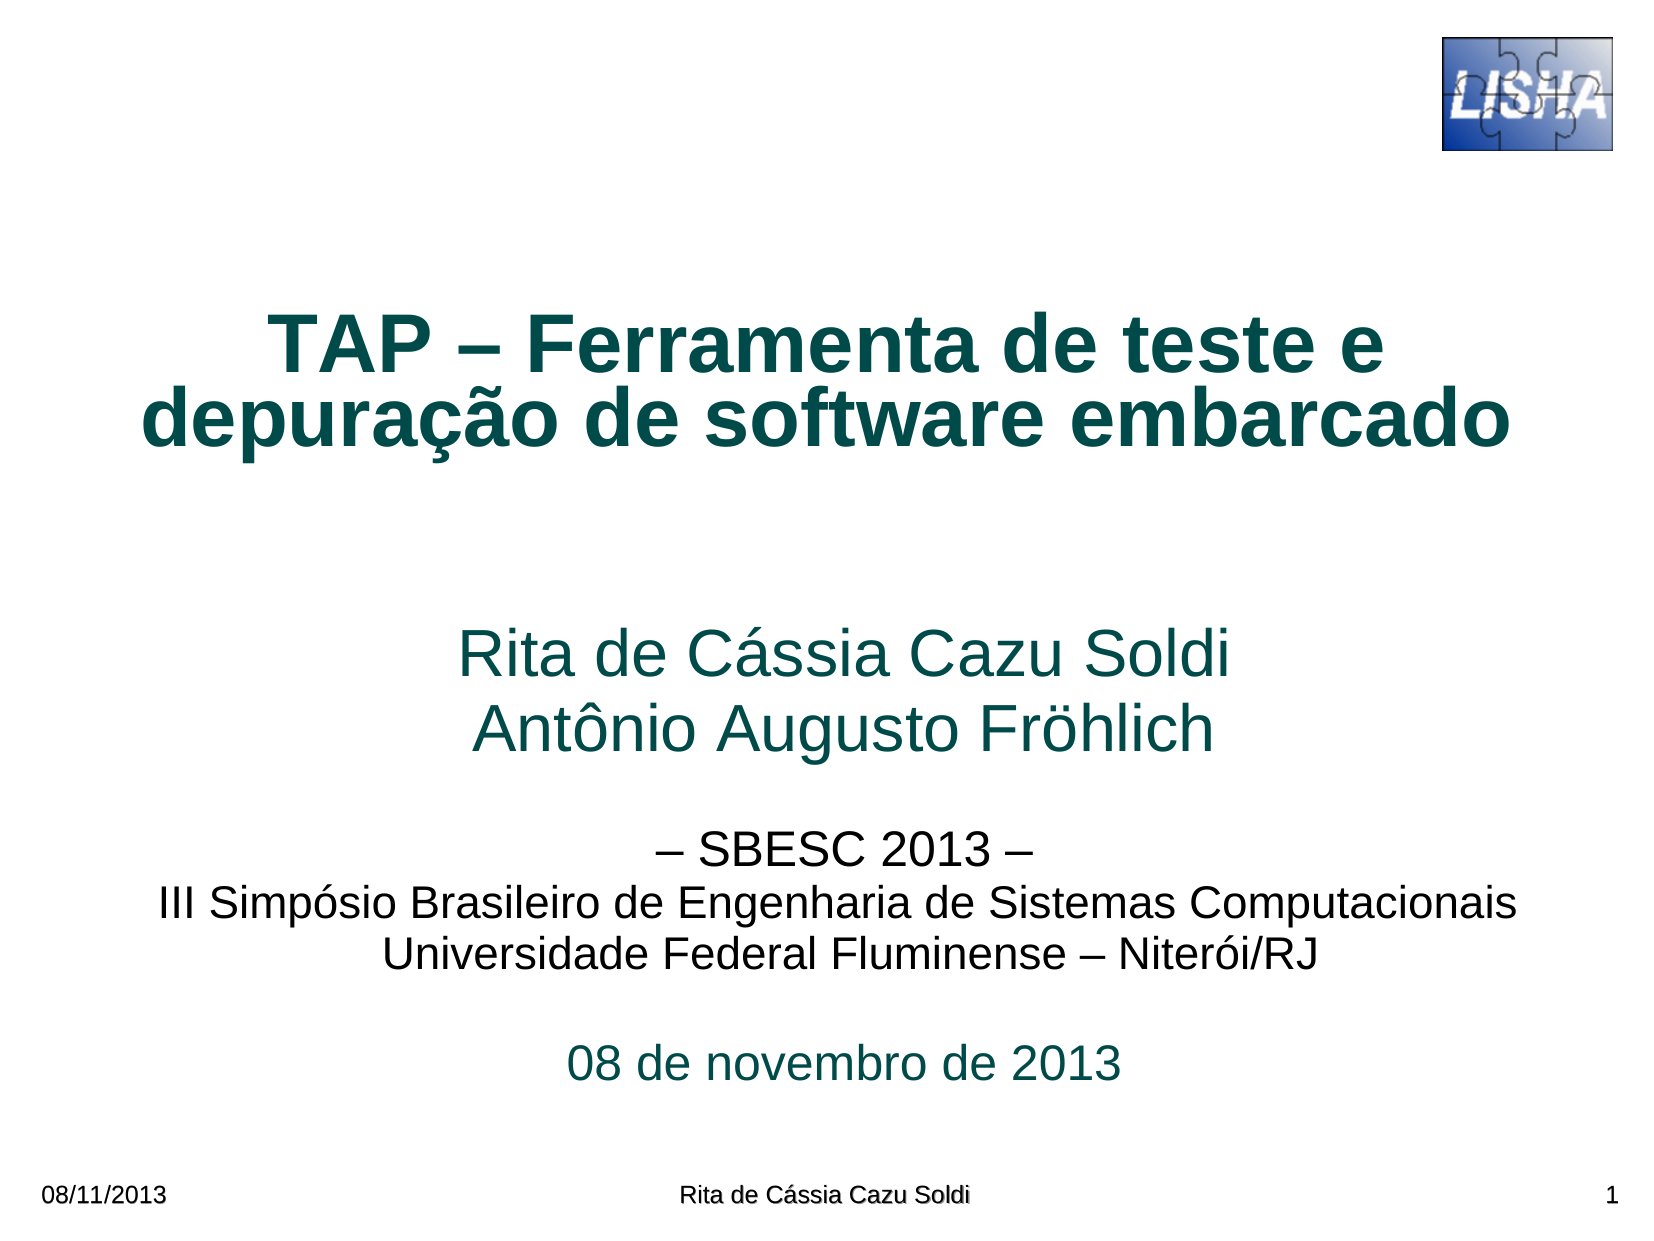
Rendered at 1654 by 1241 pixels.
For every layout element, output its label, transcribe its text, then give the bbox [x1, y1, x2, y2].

subtitle Rita de Cássia Cazu Soldi Antônio Augusto Fröhlich – SBESC 2013 – III Simpósio Brasileiro de Engenharia de Sistemas Computacionais Universidade Federal Fluminense – Niterói/RJ 08 de novembro de 2013 [59, 589, 1595, 1118]
title TAP – Ferramenta de teste e depuração de software embarcado [59, 225, 1595, 550]
picture [1442, 37, 1613, 151]
